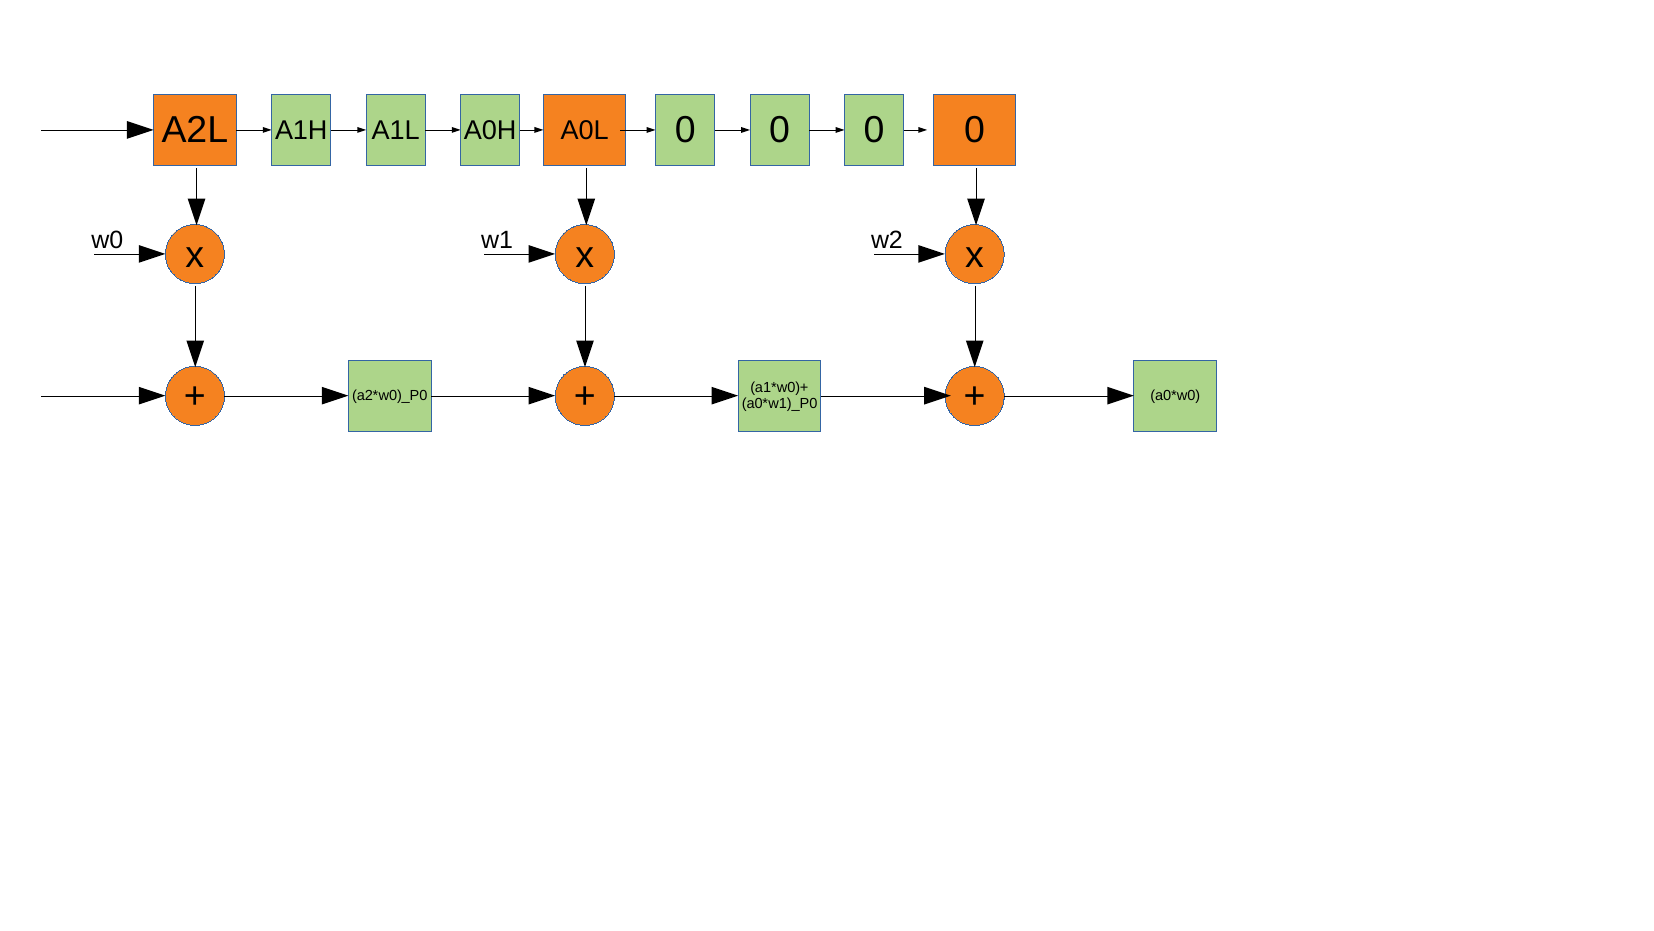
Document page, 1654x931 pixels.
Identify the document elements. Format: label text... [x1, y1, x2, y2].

text_box A0L [543, 94, 626, 166]
text_box w2 [856, 218, 918, 262]
text_box x [945, 224, 1005, 284]
text_box + [945, 366, 1005, 426]
text_box x [165, 224, 225, 284]
text_box x [555, 224, 615, 284]
text_box + [165, 366, 225, 426]
text_box 0 [844, 94, 904, 166]
text_box w0 [76, 218, 139, 262]
text_box A1H [271, 94, 331, 166]
text_box 0 [750, 94, 810, 166]
text_box (a0*w0) [1133, 360, 1217, 432]
text_box + [555, 366, 615, 426]
text_box w1 [466, 218, 529, 262]
text_box (a1*w0)+ (a0*w1)_P0 [738, 360, 821, 432]
text_box 0 [933, 94, 1016, 166]
text_box 0 [655, 94, 715, 166]
text_box A2L [153, 94, 237, 166]
text_box A1L [366, 94, 426, 166]
text_box (a2*w0)_P0 [348, 360, 432, 432]
text_box A0H [460, 94, 520, 166]
